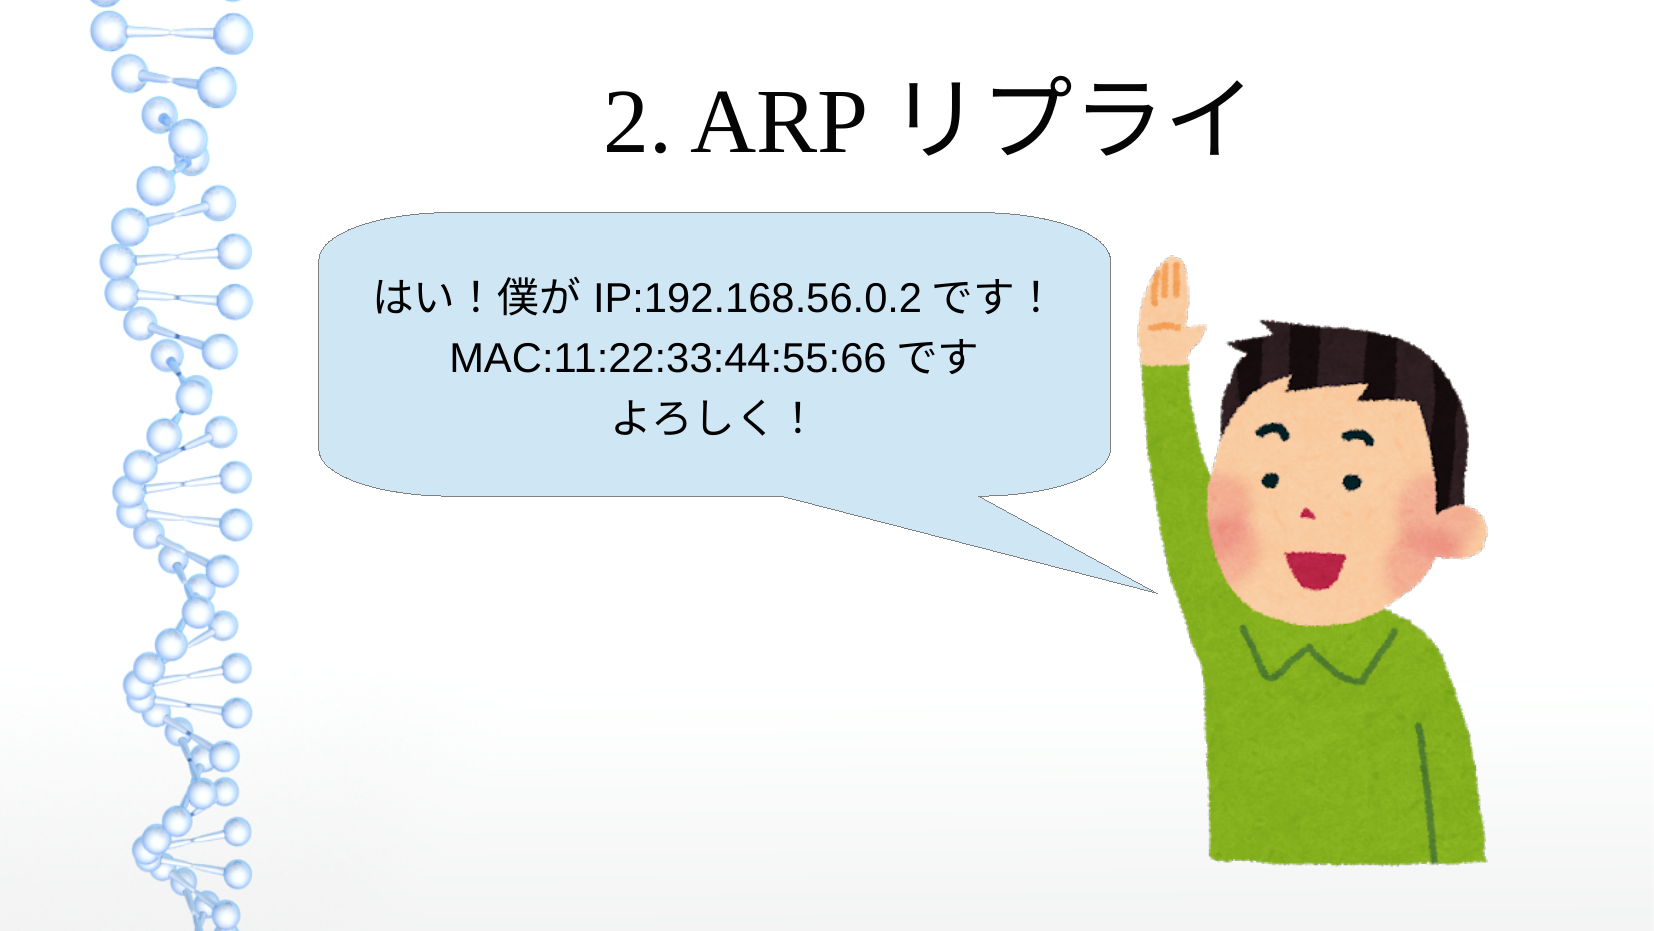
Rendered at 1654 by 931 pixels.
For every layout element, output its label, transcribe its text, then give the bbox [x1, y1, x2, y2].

picture [0, 0, 1654, 931]
title 2. ARPリプライ [265, 35, 1595, 189]
text_box はい！僕がIP:192.168.56.0.2です！ MAC:11:22:33:44:55:66です よろしく！ [318, 212, 1158, 594]
